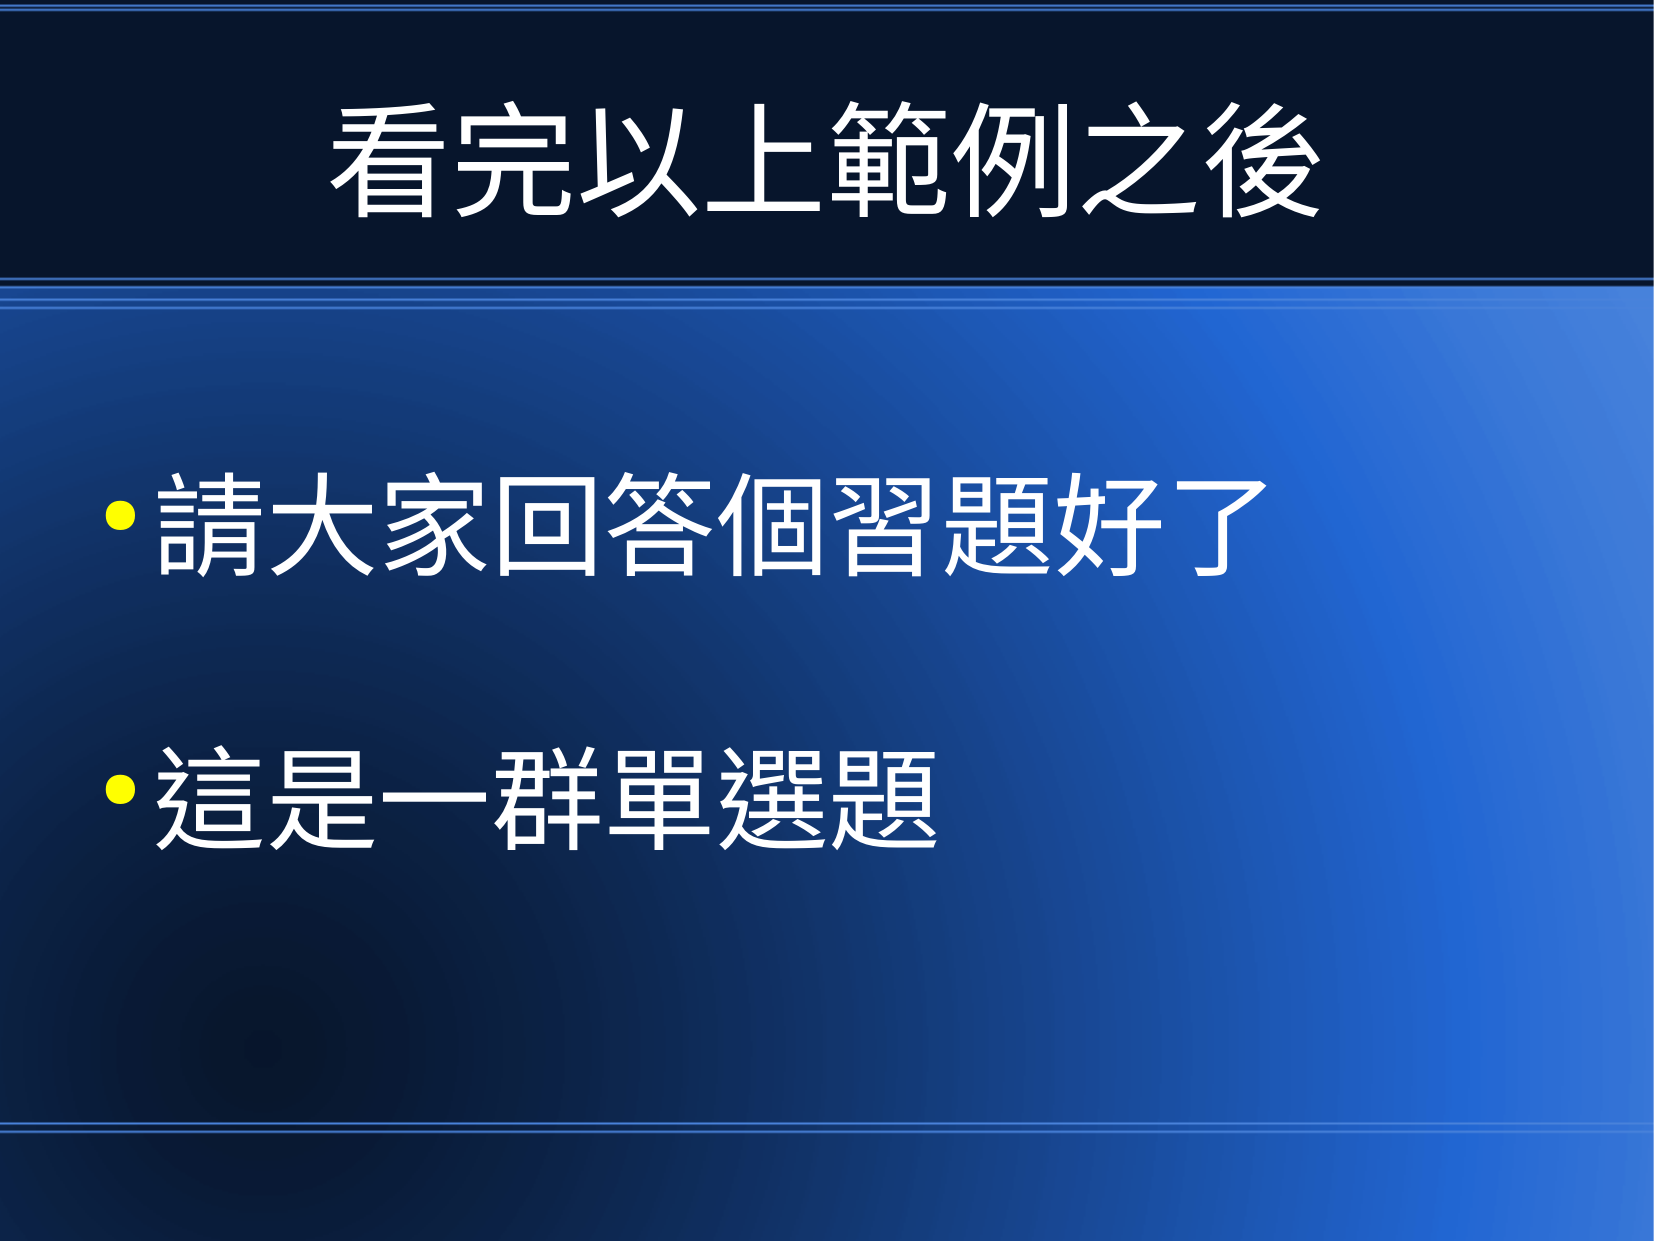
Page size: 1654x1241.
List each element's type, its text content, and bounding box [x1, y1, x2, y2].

title 看完以上範例之後 [82, 49, 1571, 257]
picture [0, 0, 1654, 1241]
list 請大家回答個習題好了 這是一群單選題 [82, 355, 1571, 1241]
